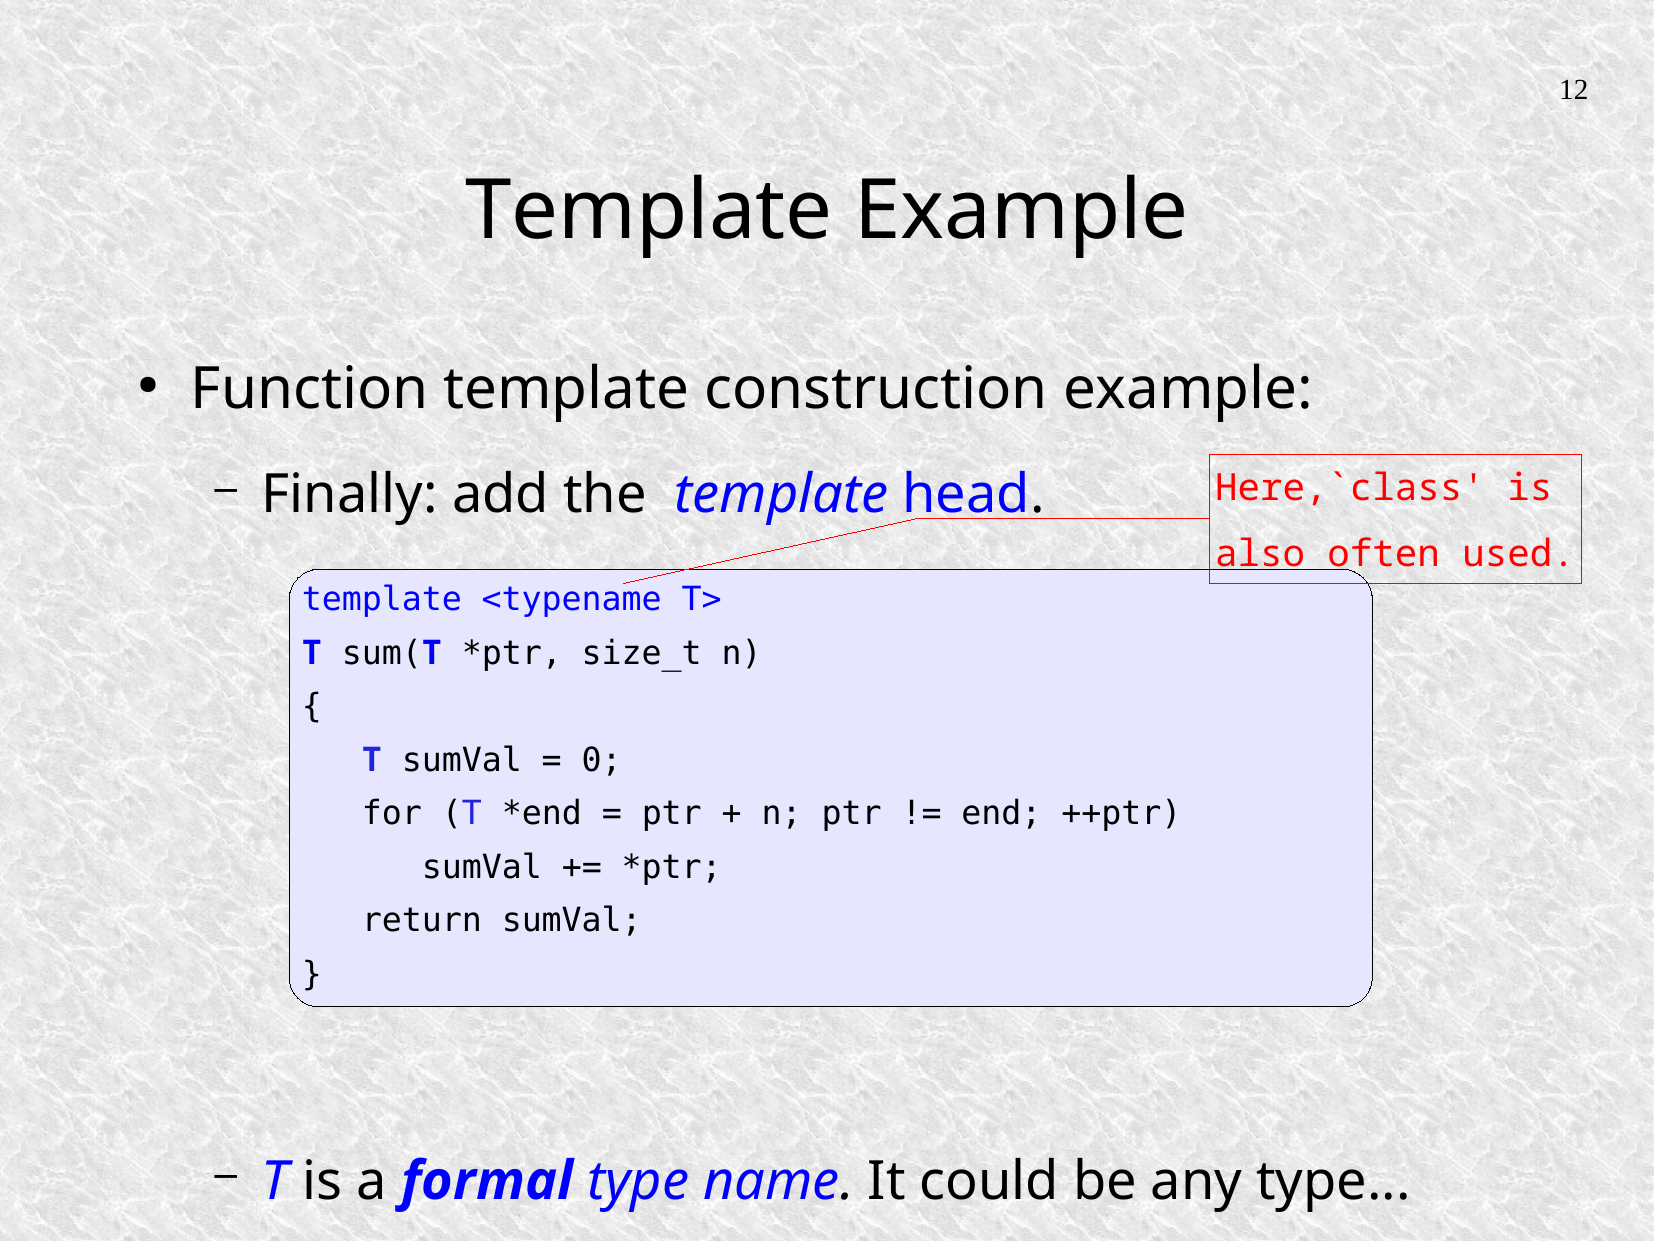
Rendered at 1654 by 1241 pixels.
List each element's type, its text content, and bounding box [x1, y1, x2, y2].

text_box template <typename T> T sum(T *ptr, size_t n) { T sumVal = 0; for (T *end = ptr + n; ptr != end; ++ptr) sumVal += *ptr; return sumVal; } [301, 580, 1360, 1059]
picture [0, 0, 1654, 1241]
text_box Here,`class' is also often used. [1209, 454, 1582, 584]
title Template Example [121, 102, 1534, 311]
list Function template construction example: Finally: add the template head. T is a formal type name. It could be any type... [120, 346, 1533, 1204]
